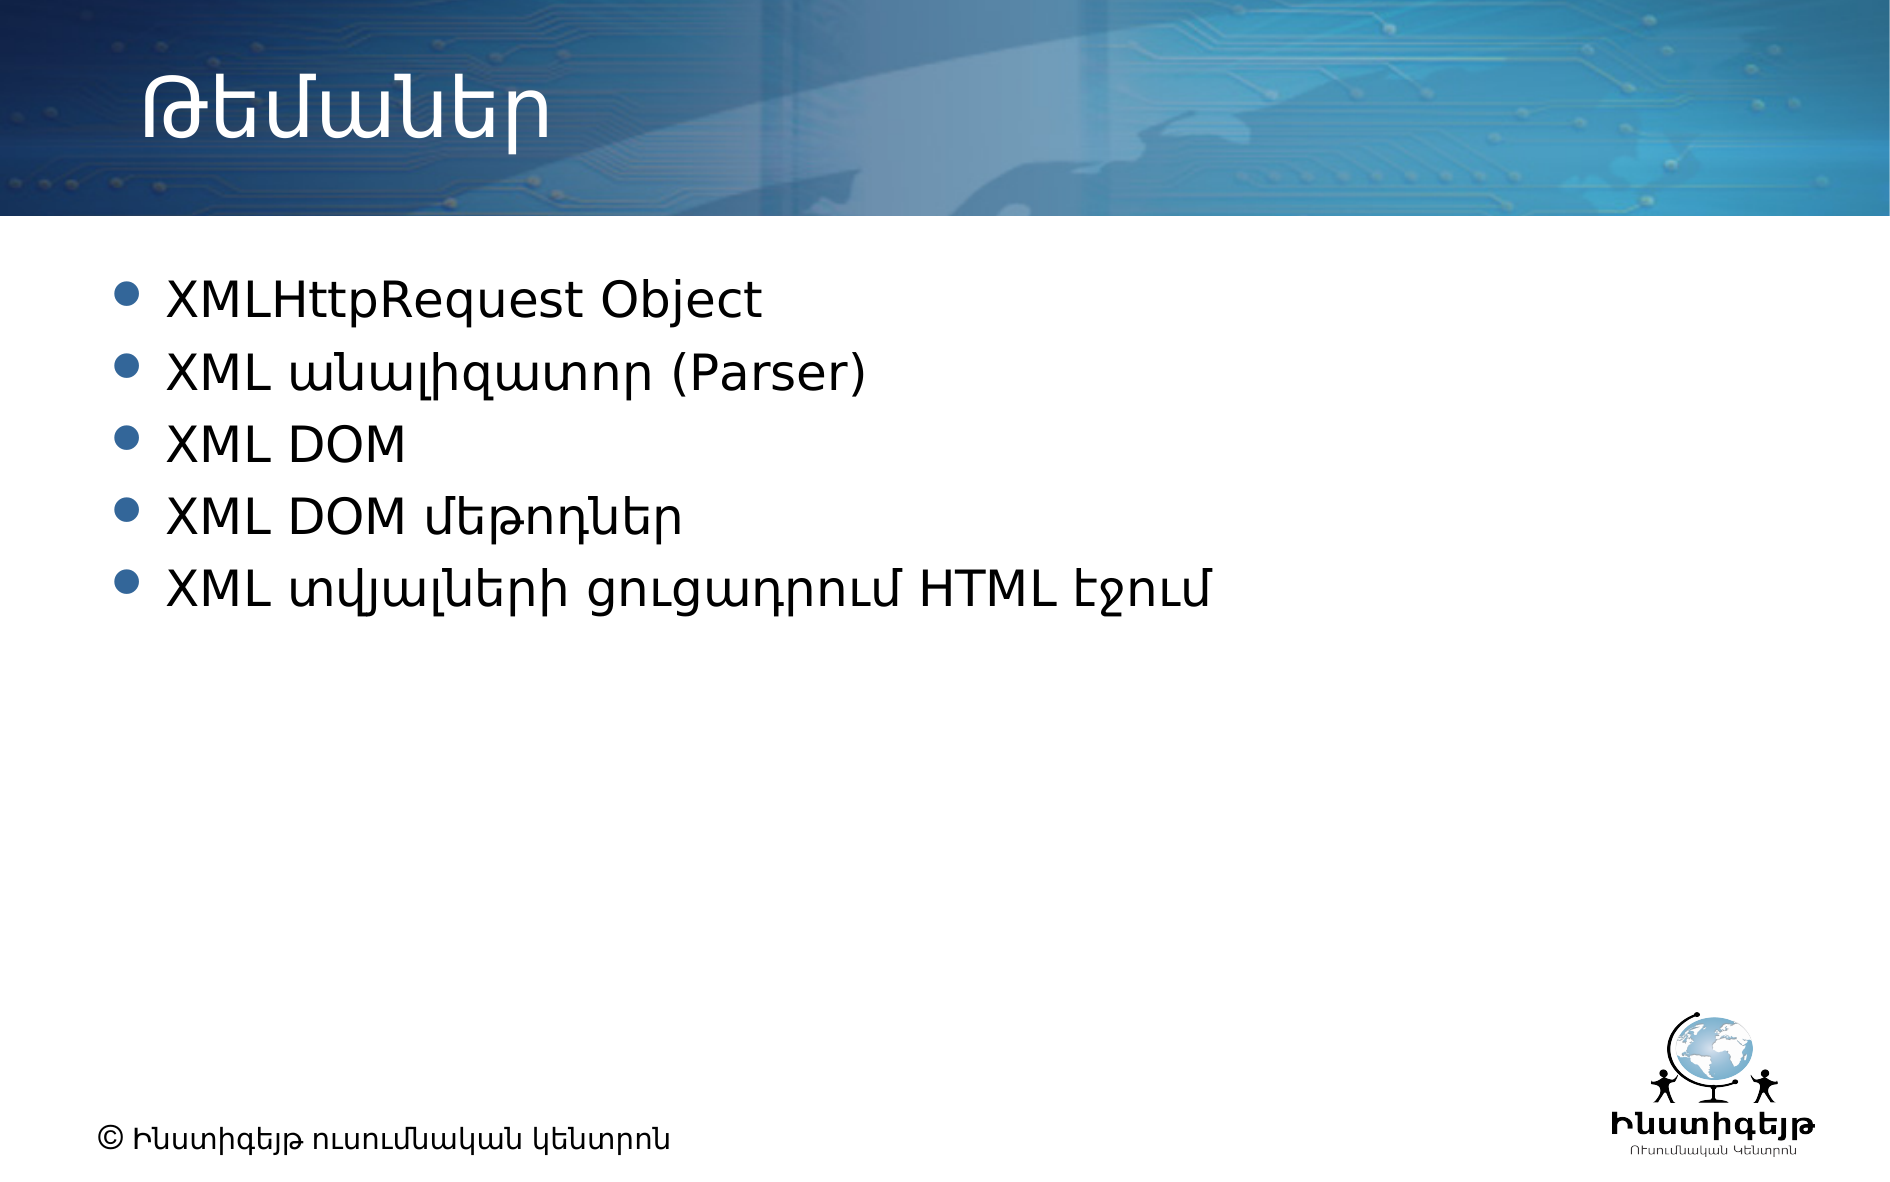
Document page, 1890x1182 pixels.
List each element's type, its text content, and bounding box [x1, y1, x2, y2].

picture [0, 0, 1890, 216]
picture [1612, 1012, 1815, 1157]
list XMLHttpRequest Object XML անալիզատոր (Parser) XML DOM XML DOM մեթոդներ XML տվյալների ցուցադրում HTML էջում [110, 276, 1801, 287]
